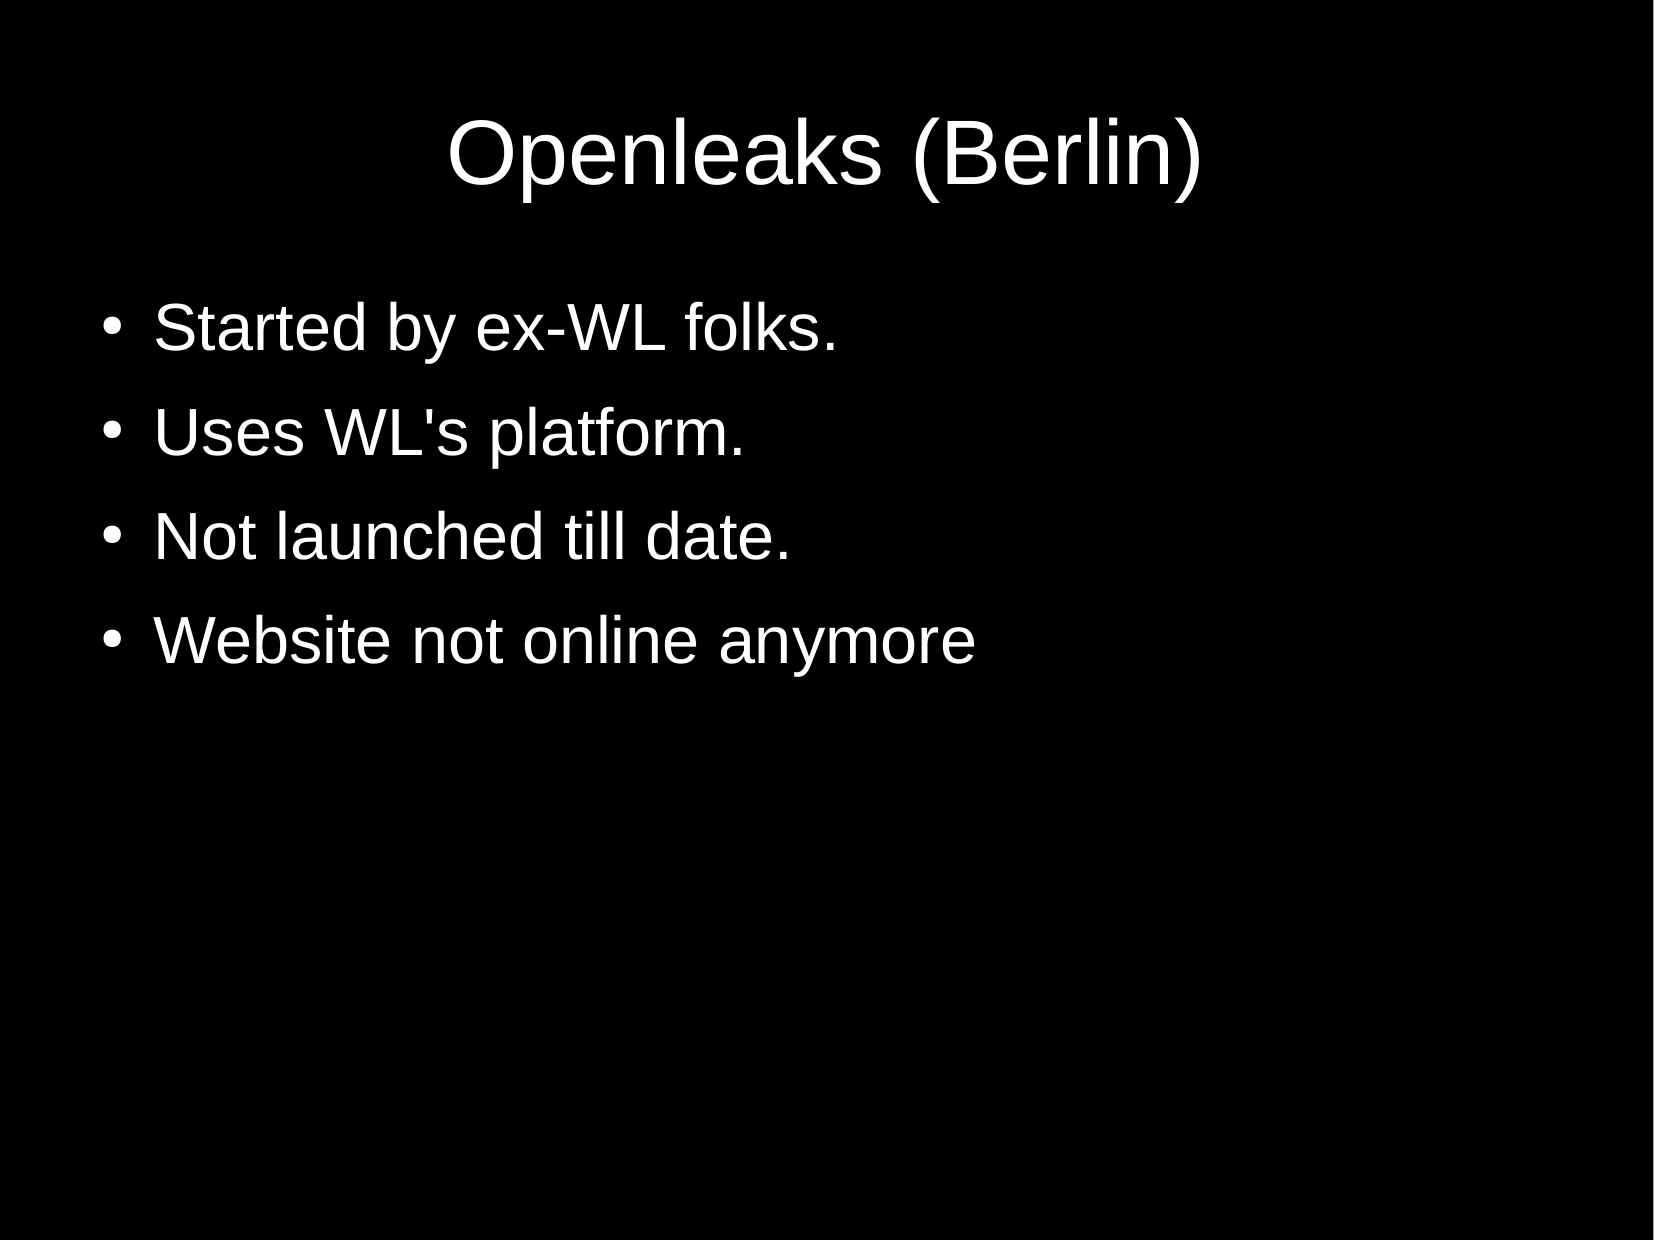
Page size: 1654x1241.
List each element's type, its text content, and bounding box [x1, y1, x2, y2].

list Started by ex-WL folks. Uses WL's platform. Not launched till date. Website not online anymore [82, 290, 1538, 1010]
title Openleaks (Berlin) [82, 49, 1571, 257]
